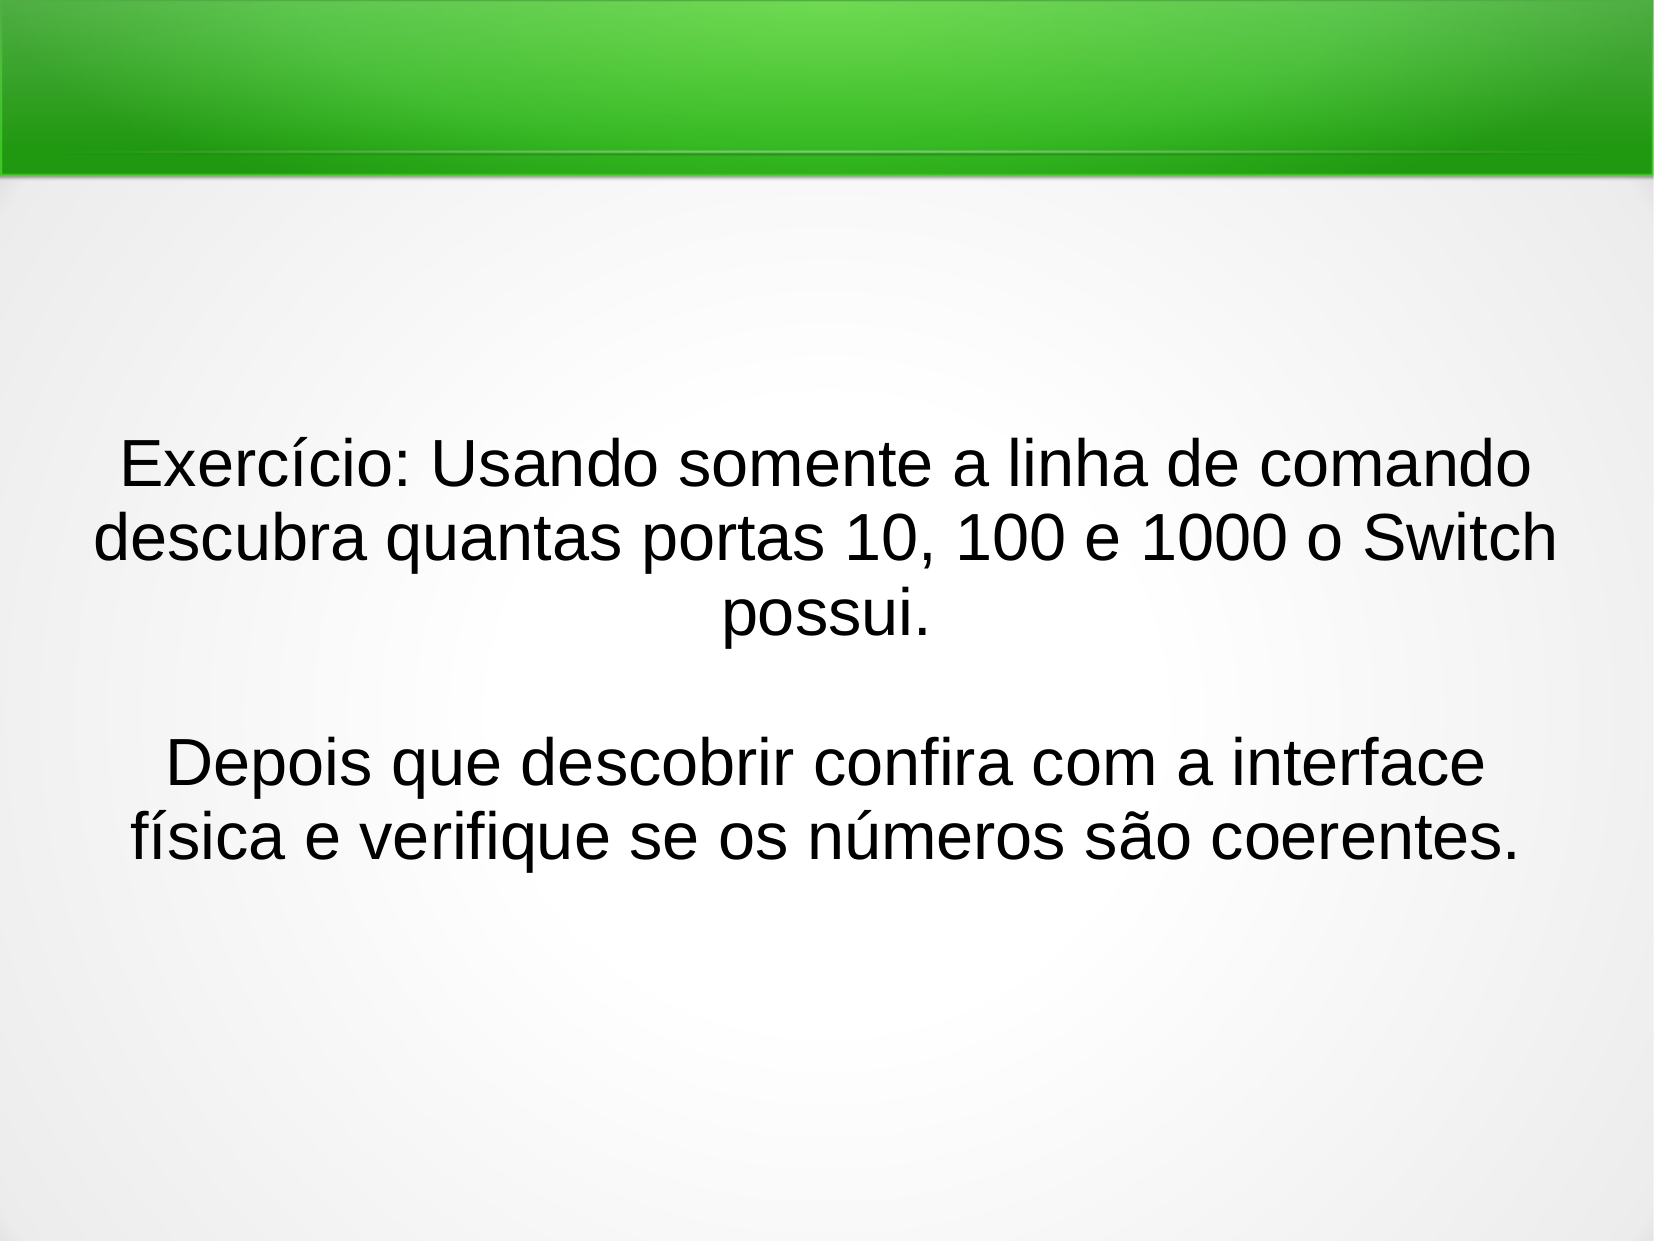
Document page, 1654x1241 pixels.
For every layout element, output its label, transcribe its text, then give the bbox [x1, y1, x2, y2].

subtitle Exercício: Usando somente a linha de comando descubra quantas portas 10, 100 e 1000 o Switch possui. Depois que descobrir confira com a interface física e verifique se os números são coerentes. [82, 290, 1571, 1010]
picture [0, 0, 1654, 1241]
